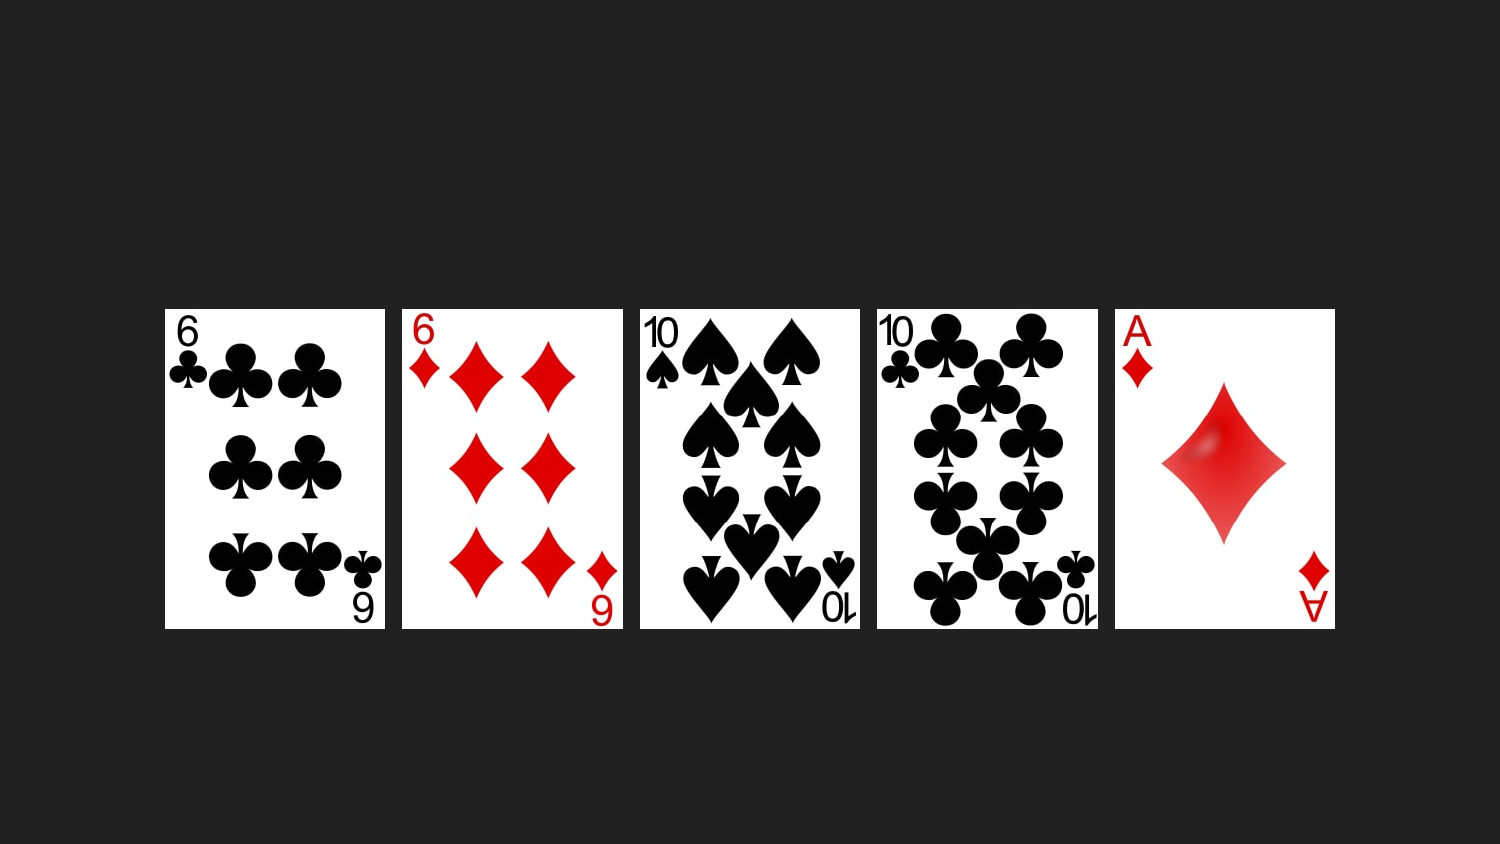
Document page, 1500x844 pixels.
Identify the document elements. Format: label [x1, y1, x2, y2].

picture [877, 309, 1098, 629]
picture [640, 309, 860, 629]
picture [165, 309, 385, 629]
picture [402, 309, 623, 629]
picture [1115, 309, 1335, 629]
